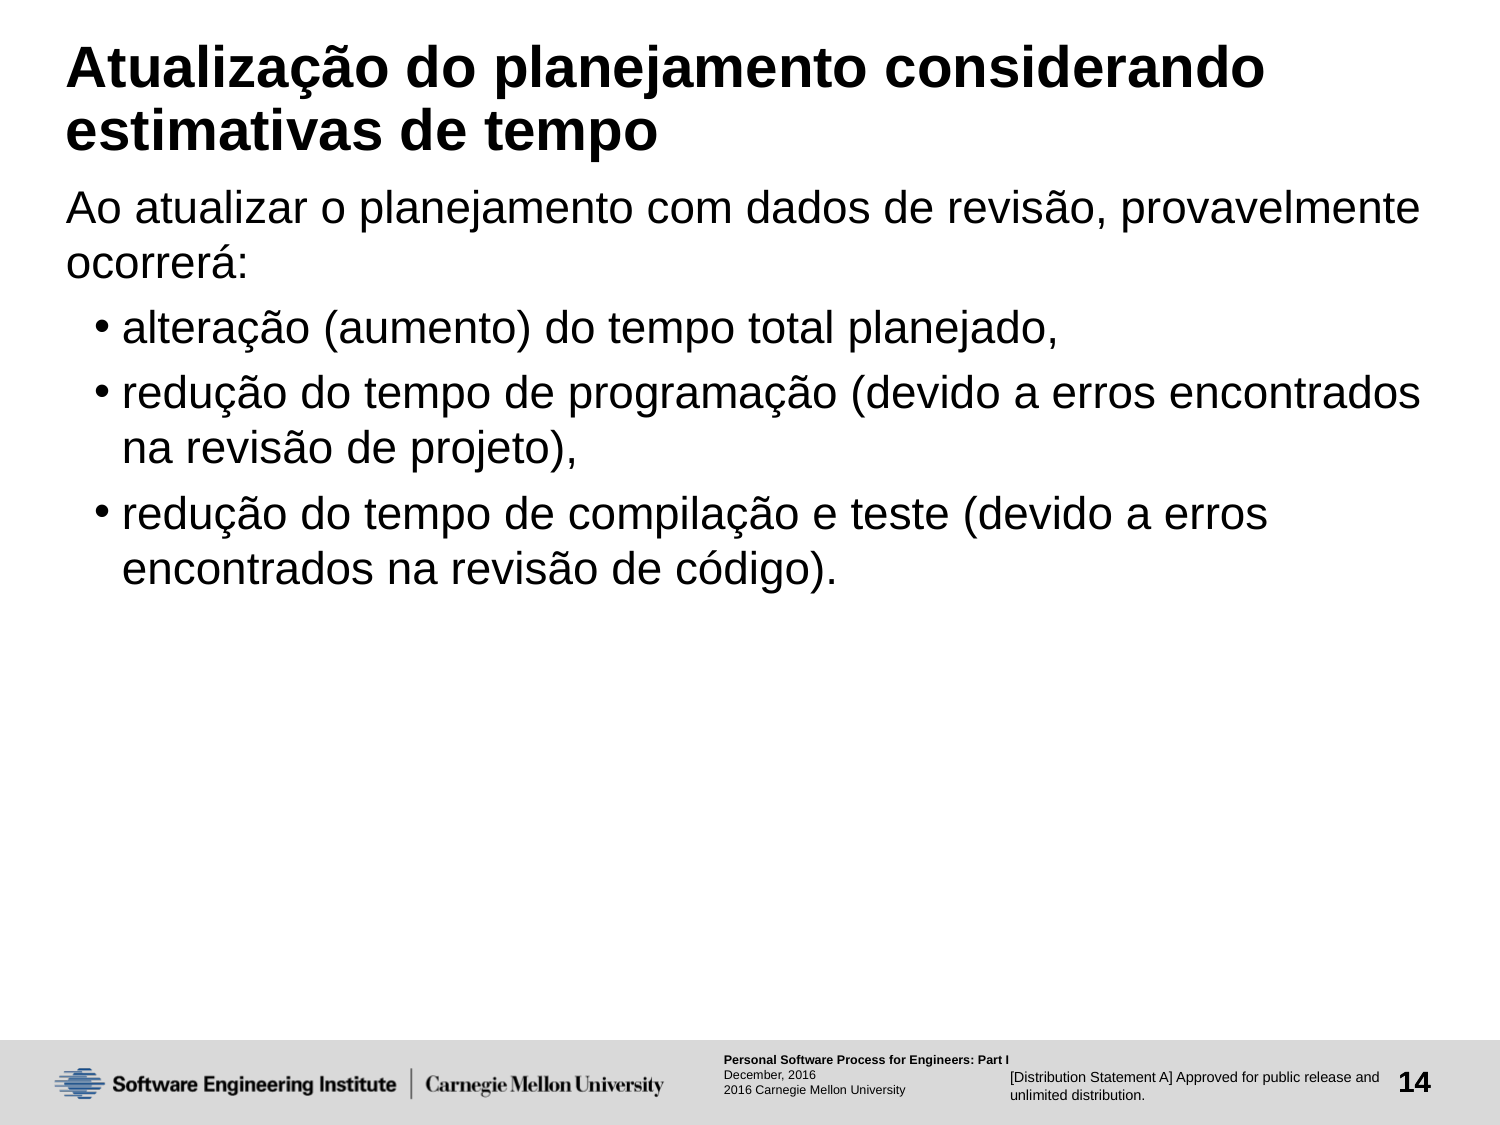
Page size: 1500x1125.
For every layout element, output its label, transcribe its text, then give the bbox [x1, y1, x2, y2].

list Ao atualizar o planejamento com dados de revisão, provavelmente ocorrerá: alteração (aumento) do tempo total planejado, redução do tempo de programação (devido a erros encontrados na revisão de projeto), redução do tempo de compilação e teste (devido a erros encontrados na revisão de código). [65, 177, 1431, 1000]
picture [46, 1061, 673, 1104]
title Atualização do planejamento considerando estimativas de tempo [65, 37, 1313, 148]
